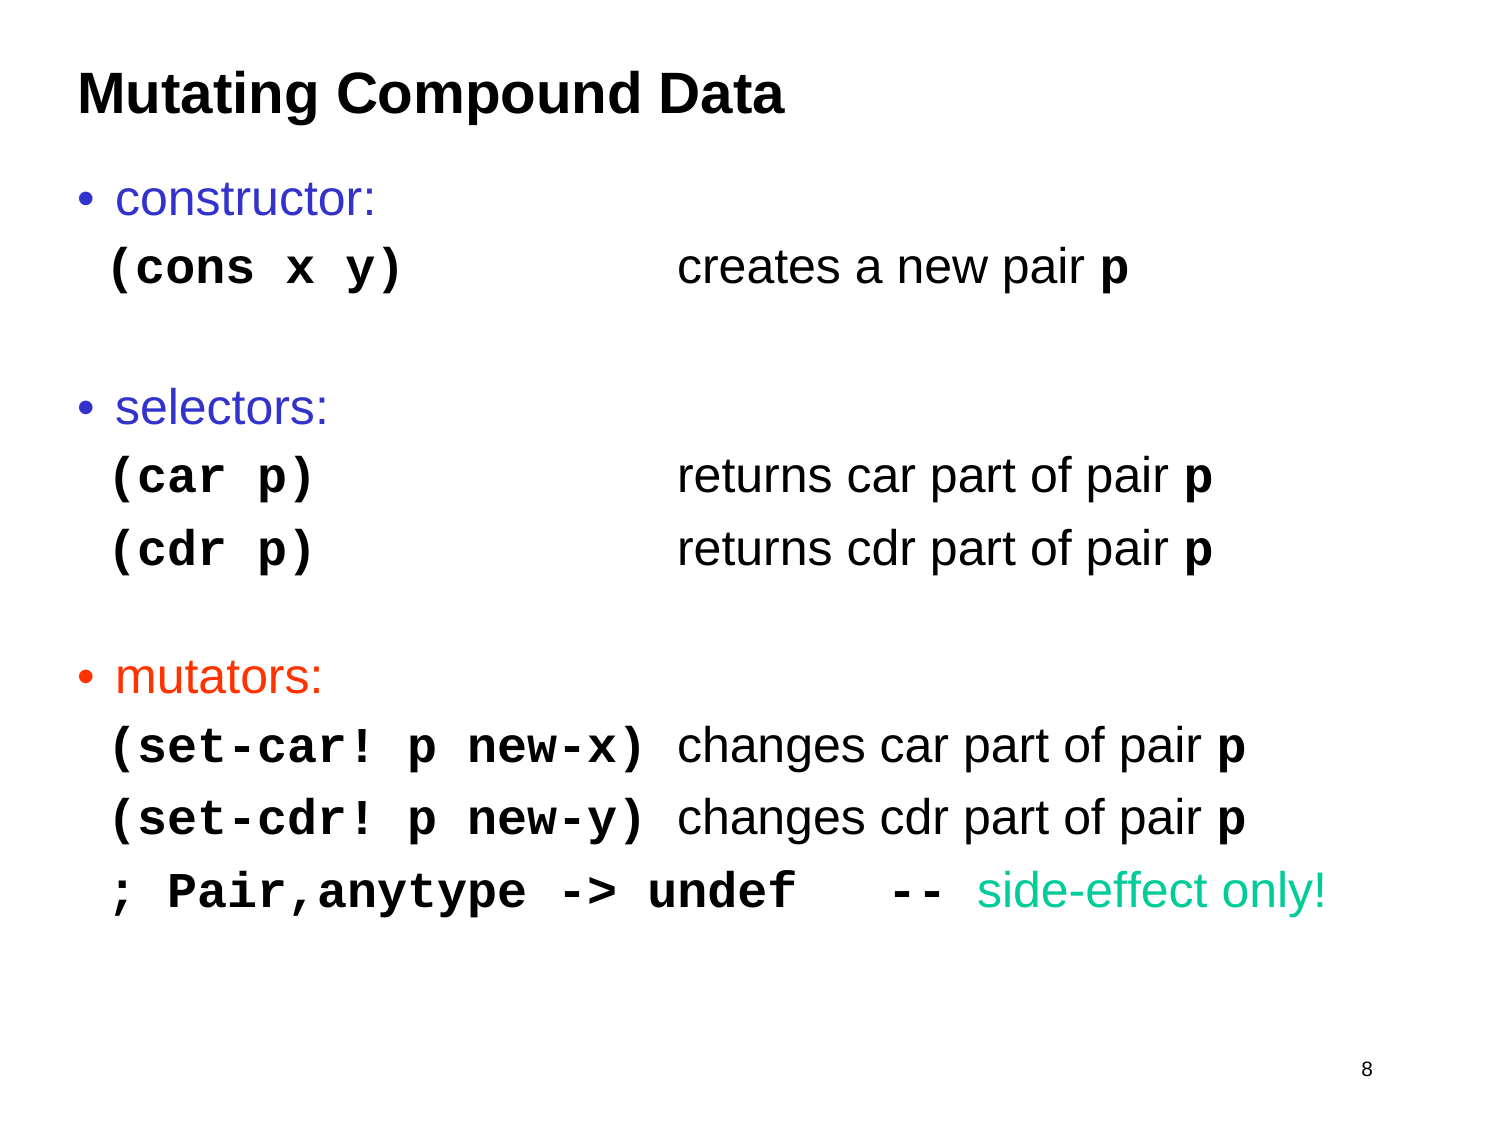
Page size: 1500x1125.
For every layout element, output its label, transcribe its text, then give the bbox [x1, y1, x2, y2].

title Mutating Compound Data [62, 24, 1338, 162]
list constructor: (cons x y) creates a new pair p selectors: (car p) returns car part of pair p (cdr p) returns cdr part of pair p mutators: (set-car! p new-x) changes car part of pair p (set-cdr! p new-y) changes cdr part of pair p ; Pair,anytype -> undef -- side-effect only! [62, 162, 1450, 1000]
